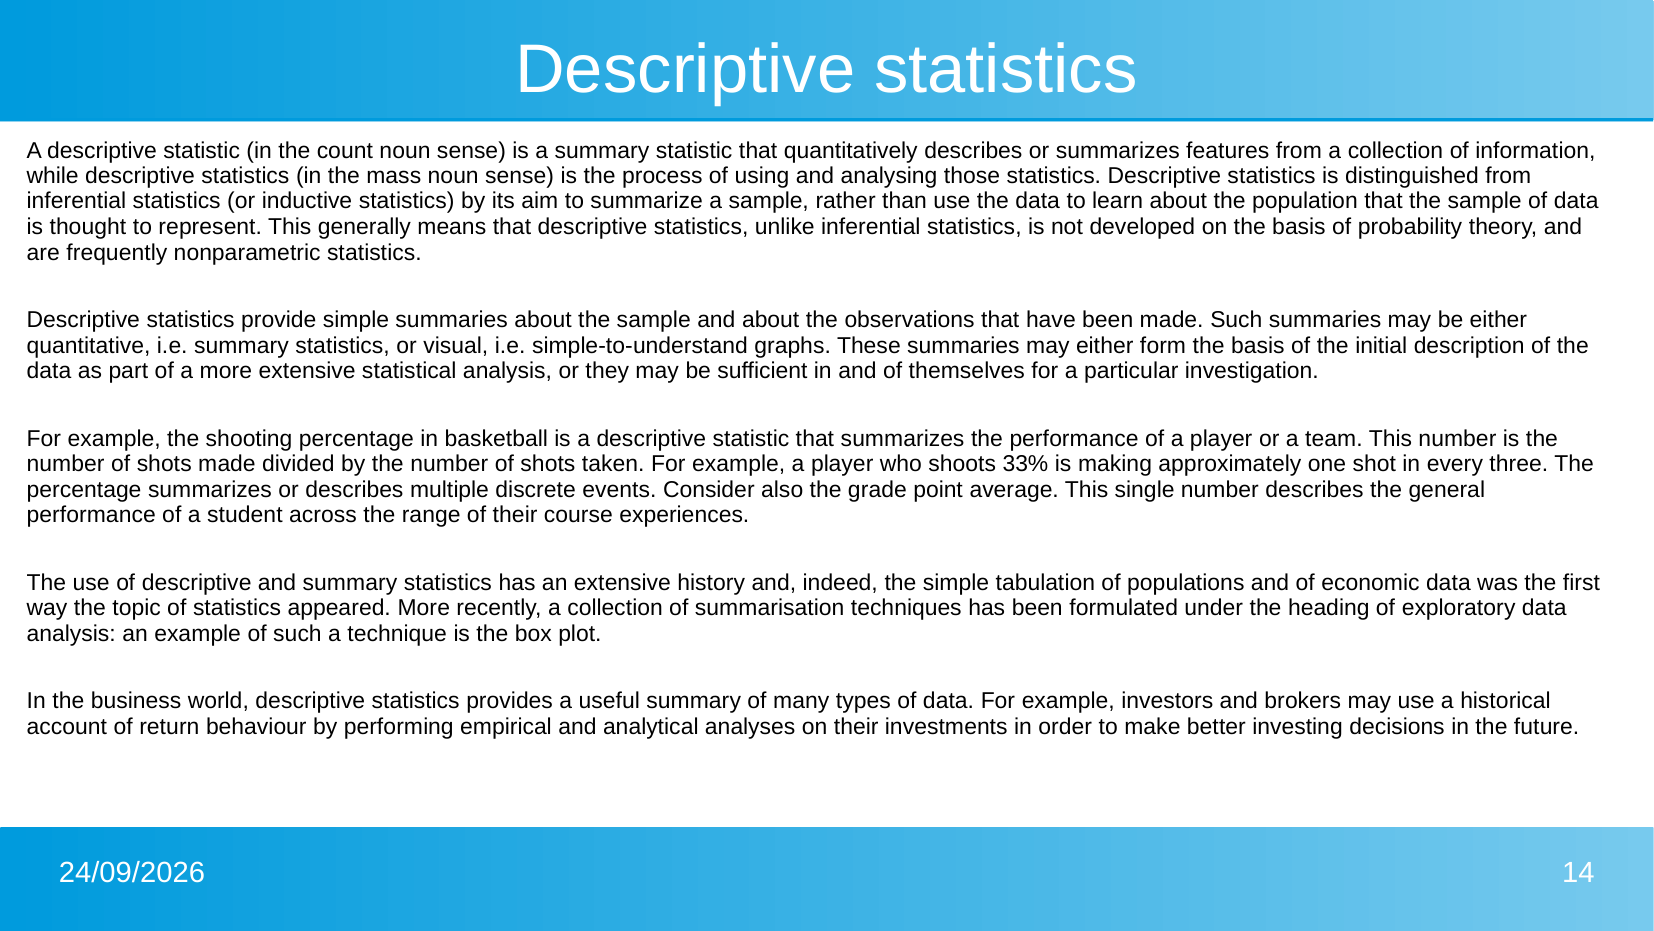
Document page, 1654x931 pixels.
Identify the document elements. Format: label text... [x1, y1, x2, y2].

text_box A descriptive statistic (in the count noun sense) is a summary statistic that quantitatively describes or summarizes features from a collection of information, while descriptive statistics (in the mass noun sense) is the process of using and analysing those statistics. Descriptive statistics is distinguished from inferential statistics (or inductive statistics) by its aim to summarize a sample, rather than use the data to learn about the population that the sample of data is thought to represent. This generally means that descriptive statistics, unlike inferential statistics, is not developed on the basis of probability theory, and are frequently nonparametric statistics. Descriptive statistics provide simple summaries about the sample and about the observations that have been made. Such summaries may be either quantitative, i.e. summary statistics, or visual, i.e. simple-to-understand graphs. These summaries may either form the basis of the initial description of the data as part of a more extensive statistical analysis, or they may be sufficient in and of themselves for a particular investigation. For example, the shooting percentage in basketball is a descriptive statistic that summarizes the performance of a player or a team. This number is the number of shots made divided by the number of shots taken. For example, a player who shoots 33% is making approximately one shot in every three. The percentage summarizes or describes multiple discrete events. Consider also the grade point average. This single number describes the general performance of a student across the range of their course experiences. The use of descriptive and summary statistics has an extensive history and, indeed, the simple tabulation of populations and of economic data was the first way the topic of statistics appeared. More recently, a collection of summarisation techniques has been formulated under the heading of exploratory data analysis: an example of such a technique is the box plot. In the business world, descriptive statistics provides a useful summary of many types of data. For example, investors and brokers may use a historical account of return behaviour by performing empirical and analytical analyses on their investments in order to make better investing decisions in the future. [11, 129, 1625, 772]
title Descriptive statistics [59, 29, 1595, 108]
